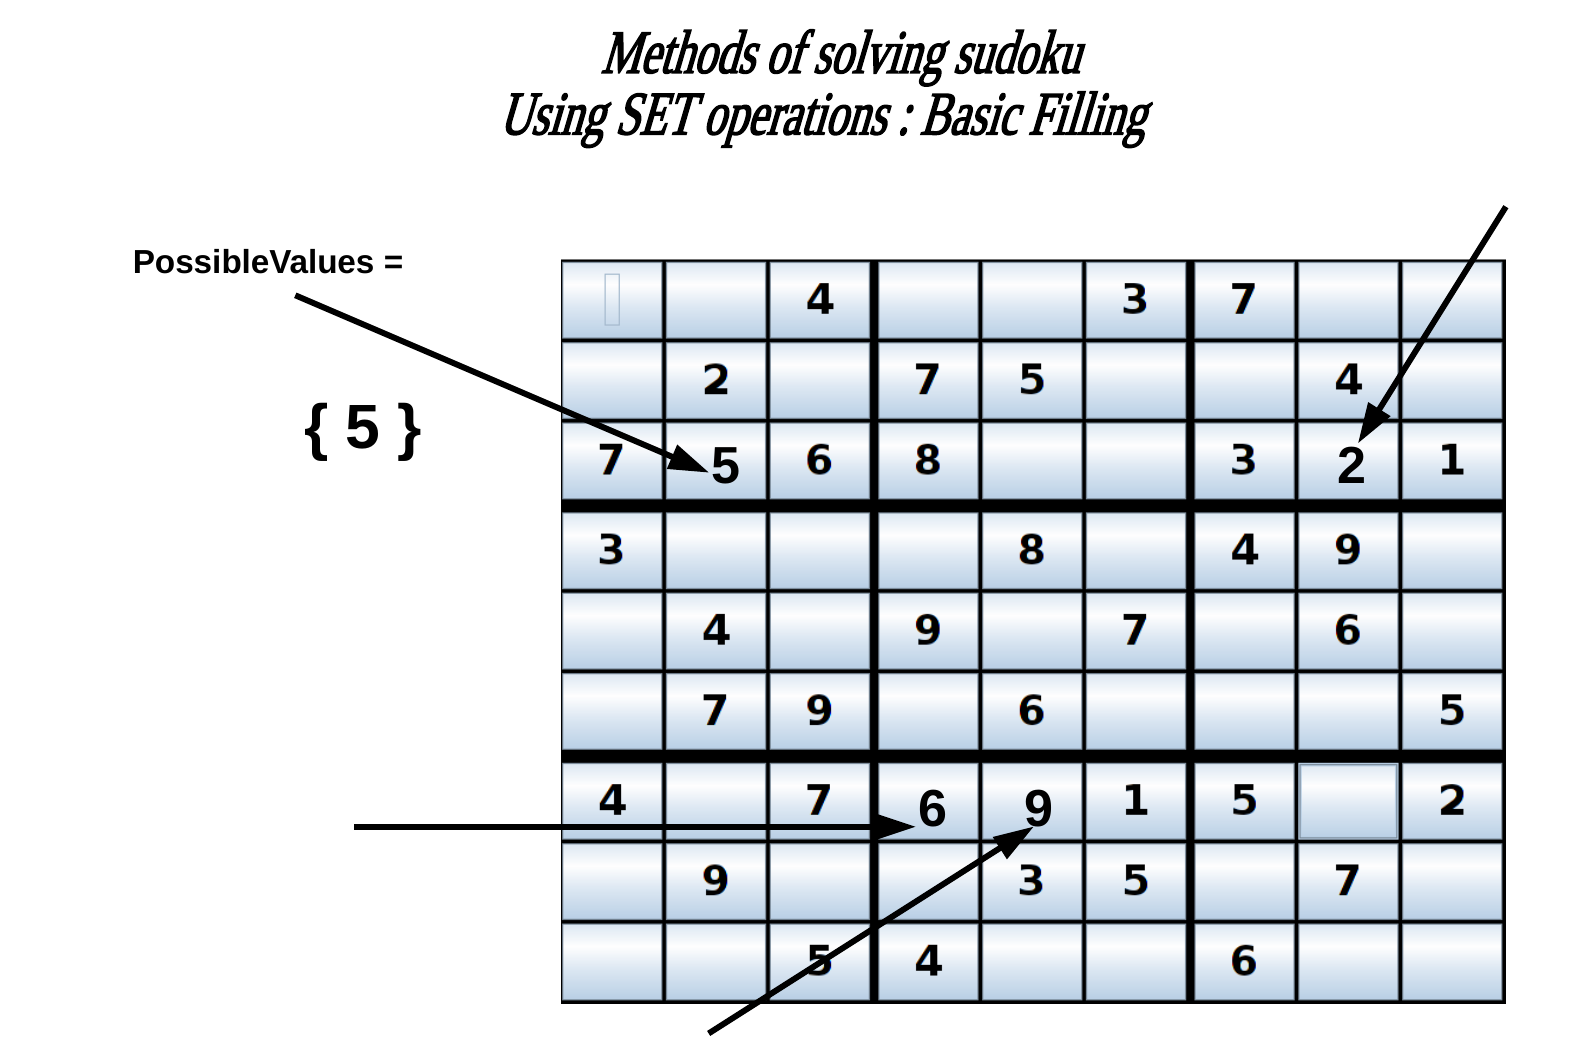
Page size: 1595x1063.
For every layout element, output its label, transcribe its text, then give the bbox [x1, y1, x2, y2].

text_box Methods of solving sudoku Using SET operations : Basic Filling [1029, 94, 1063, 135]
text_box PossibleValues = [118, 236, 502, 289]
text_box Methods of solving sudoku Using SET operations : Basic Filling [721, 105, 751, 148]
text_box Methods of solving sudoku Using SET operations : Basic Filling [1053, 91, 1106, 135]
text_box 2 [1322, 429, 1412, 503]
text_box Methods of solving sudoku Using SET operations : Basic Filling [581, 102, 611, 148]
text_box 5 [696, 429, 786, 502]
text_box Methods of solving sudoku Using SET operations : Basic Filling [663, 30, 698, 74]
text_box Methods of solving sudoku Using SET operations : Basic Filling [919, 41, 950, 87]
text_box Methods of solving sudoku Using SET operations : Basic Filling [1122, 102, 1153, 148]
picture [561, 256, 1506, 1004]
text_box Methods of solving sudoku Using SET operations : Basic Filling [921, 94, 955, 135]
text_box 6 [903, 771, 993, 845]
text_box 9 [1009, 771, 1099, 845]
text_box Methods of solving sudoku Using SET operations : Basic Filling [672, 93, 704, 135]
text_box Methods of solving sudoku Using SET operations : Basic Filling [506, 93, 542, 135]
text_box Methods of solving sudoku Using SET operations : Basic Filling [640, 93, 674, 135]
text_box Methods of solving sudoku Using SET operations : Basic Filling [602, 32, 651, 73]
text_box { 5 } [289, 385, 443, 540]
